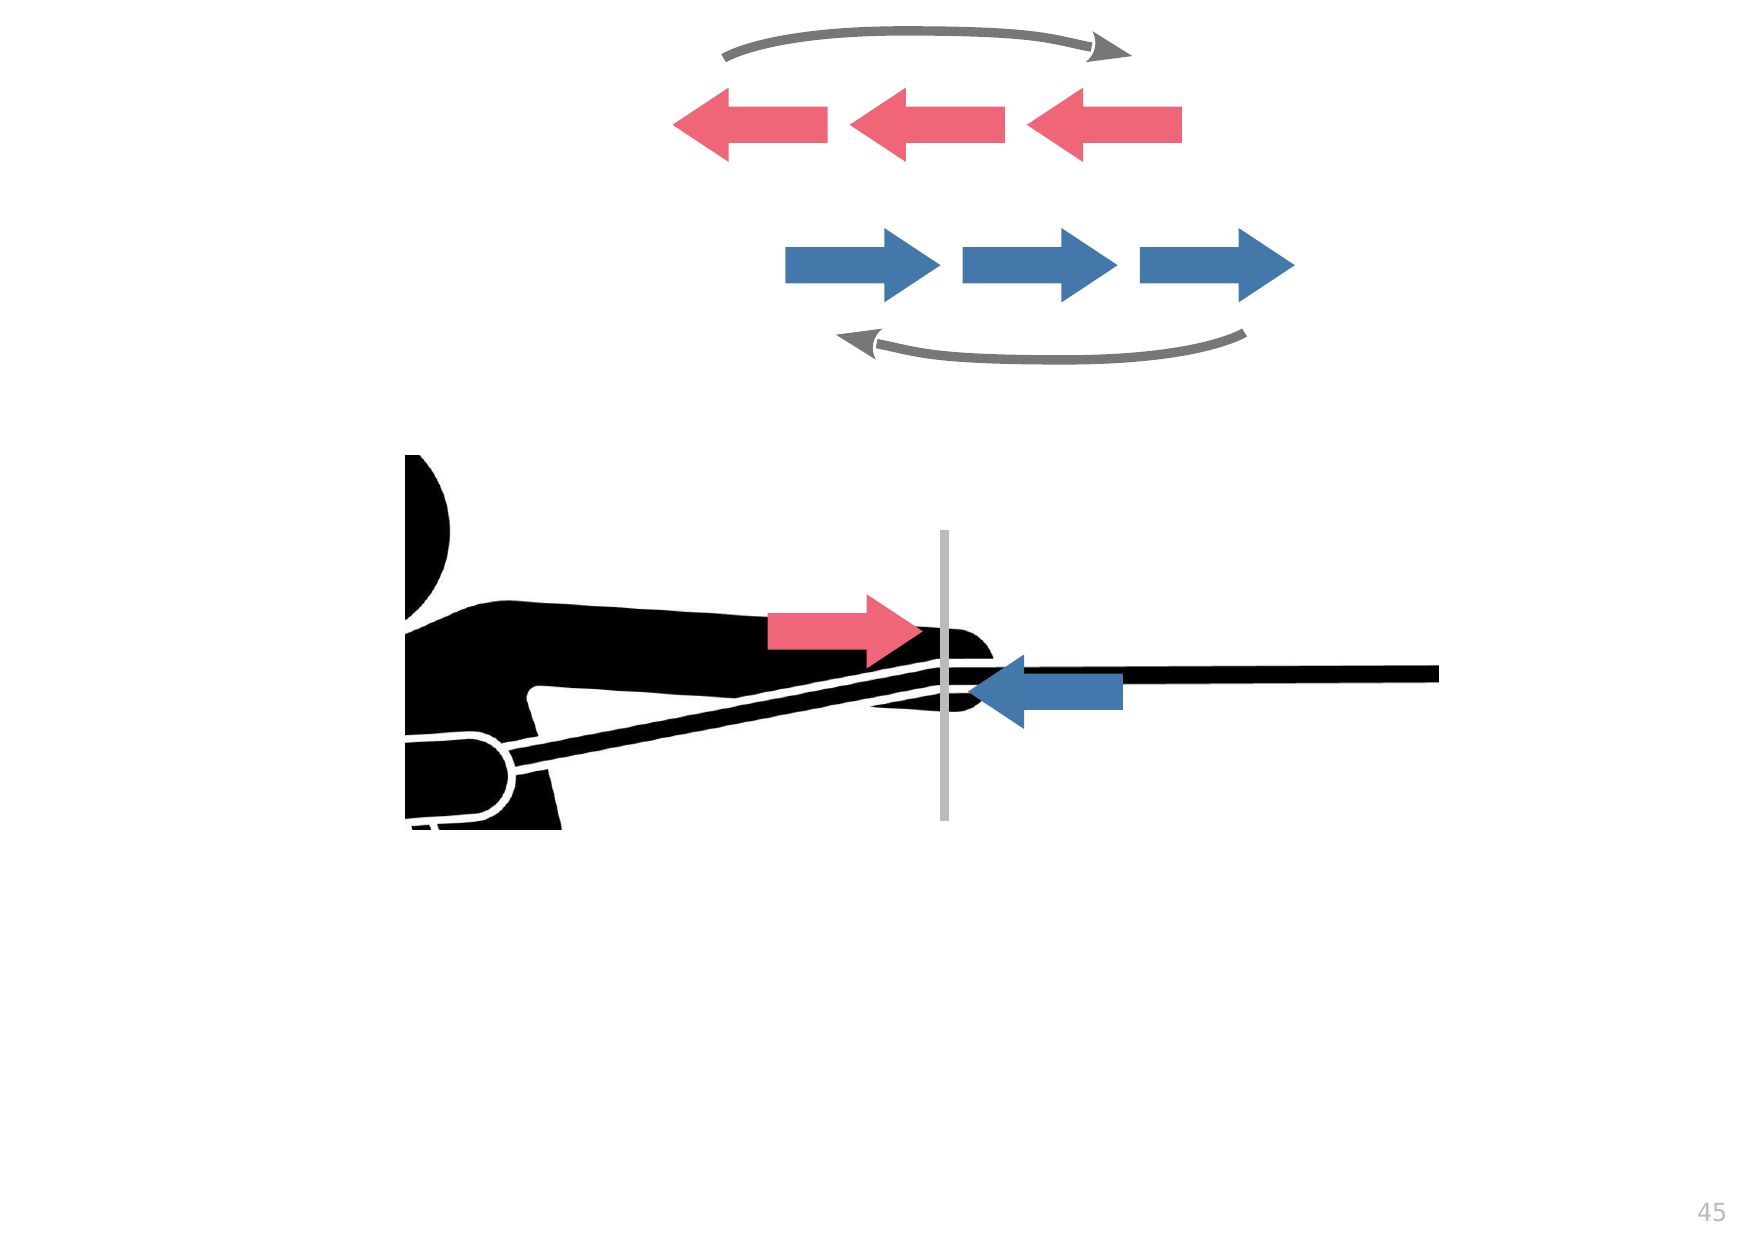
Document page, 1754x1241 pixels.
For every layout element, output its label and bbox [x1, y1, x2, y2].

text_box [967, 654, 1123, 729]
text_box [672, 87, 828, 162]
text_box [962, 228, 1118, 303]
text_box [849, 87, 1005, 162]
text_box [767, 594, 923, 669]
picture [405, 455, 1439, 830]
text_box [1139, 228, 1295, 303]
text_box [1026, 87, 1182, 162]
text_box [785, 228, 941, 303]
